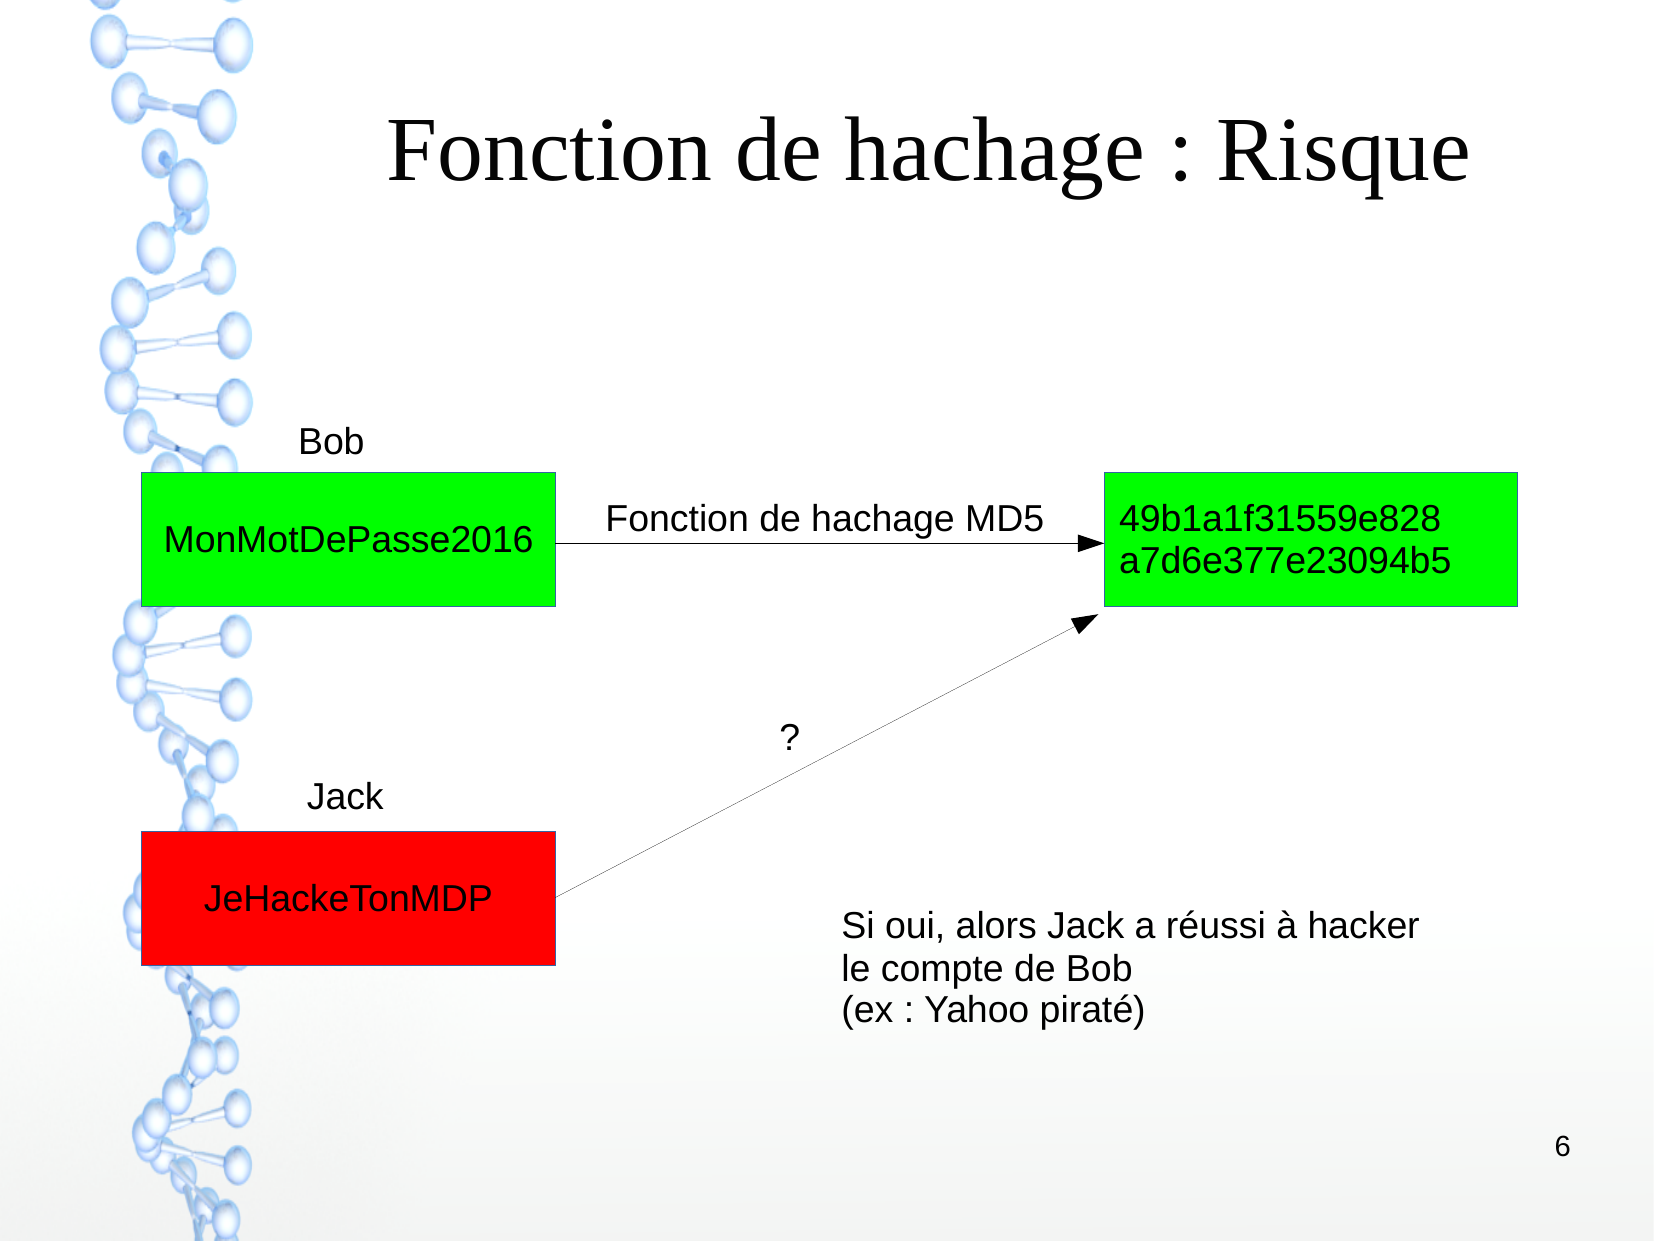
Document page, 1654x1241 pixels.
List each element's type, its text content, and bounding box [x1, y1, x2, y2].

text_box ? [764, 708, 815, 766]
text_box Jack [292, 767, 402, 825]
text_box Bob [283, 413, 393, 471]
picture [0, 0, 1654, 1241]
text_box Si oui, alors Jack a réussi à hacker le compte de Bob (ex : Yahoo piraté) [826, 897, 1435, 1039]
title Fonction de hachage : Risque [265, 47, 1595, 252]
text_box Fonction de hachage MD5 [590, 490, 1059, 547]
text_box MonMotDePasse2016 [141, 472, 556, 607]
text_box JeHackeTonMDP [141, 831, 556, 966]
text_box 49b1a1f31559e828 a7d6e377e23094b5 [1104, 472, 1518, 607]
